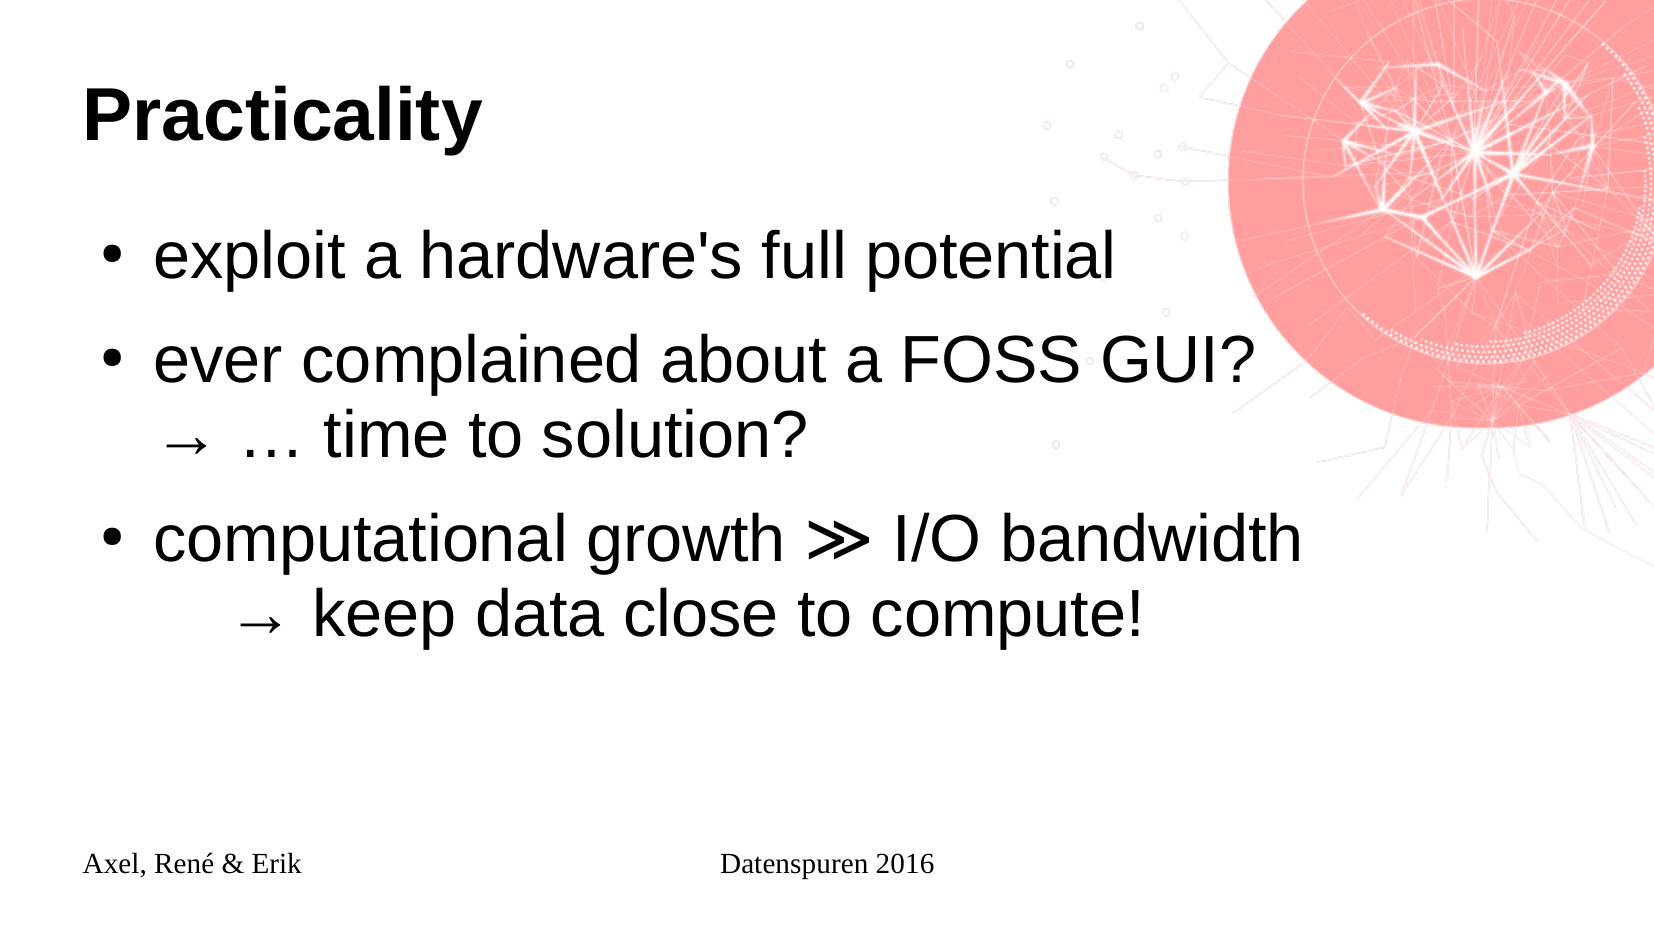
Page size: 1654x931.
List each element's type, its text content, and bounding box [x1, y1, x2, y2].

title Practicality [82, 37, 1571, 193]
list exploit a hardware's full potential ever complained about a FOSS GUI? → … time to solution? computational growth ≫ I/O bandwidth → keep data close to compute! [82, 217, 1571, 758]
